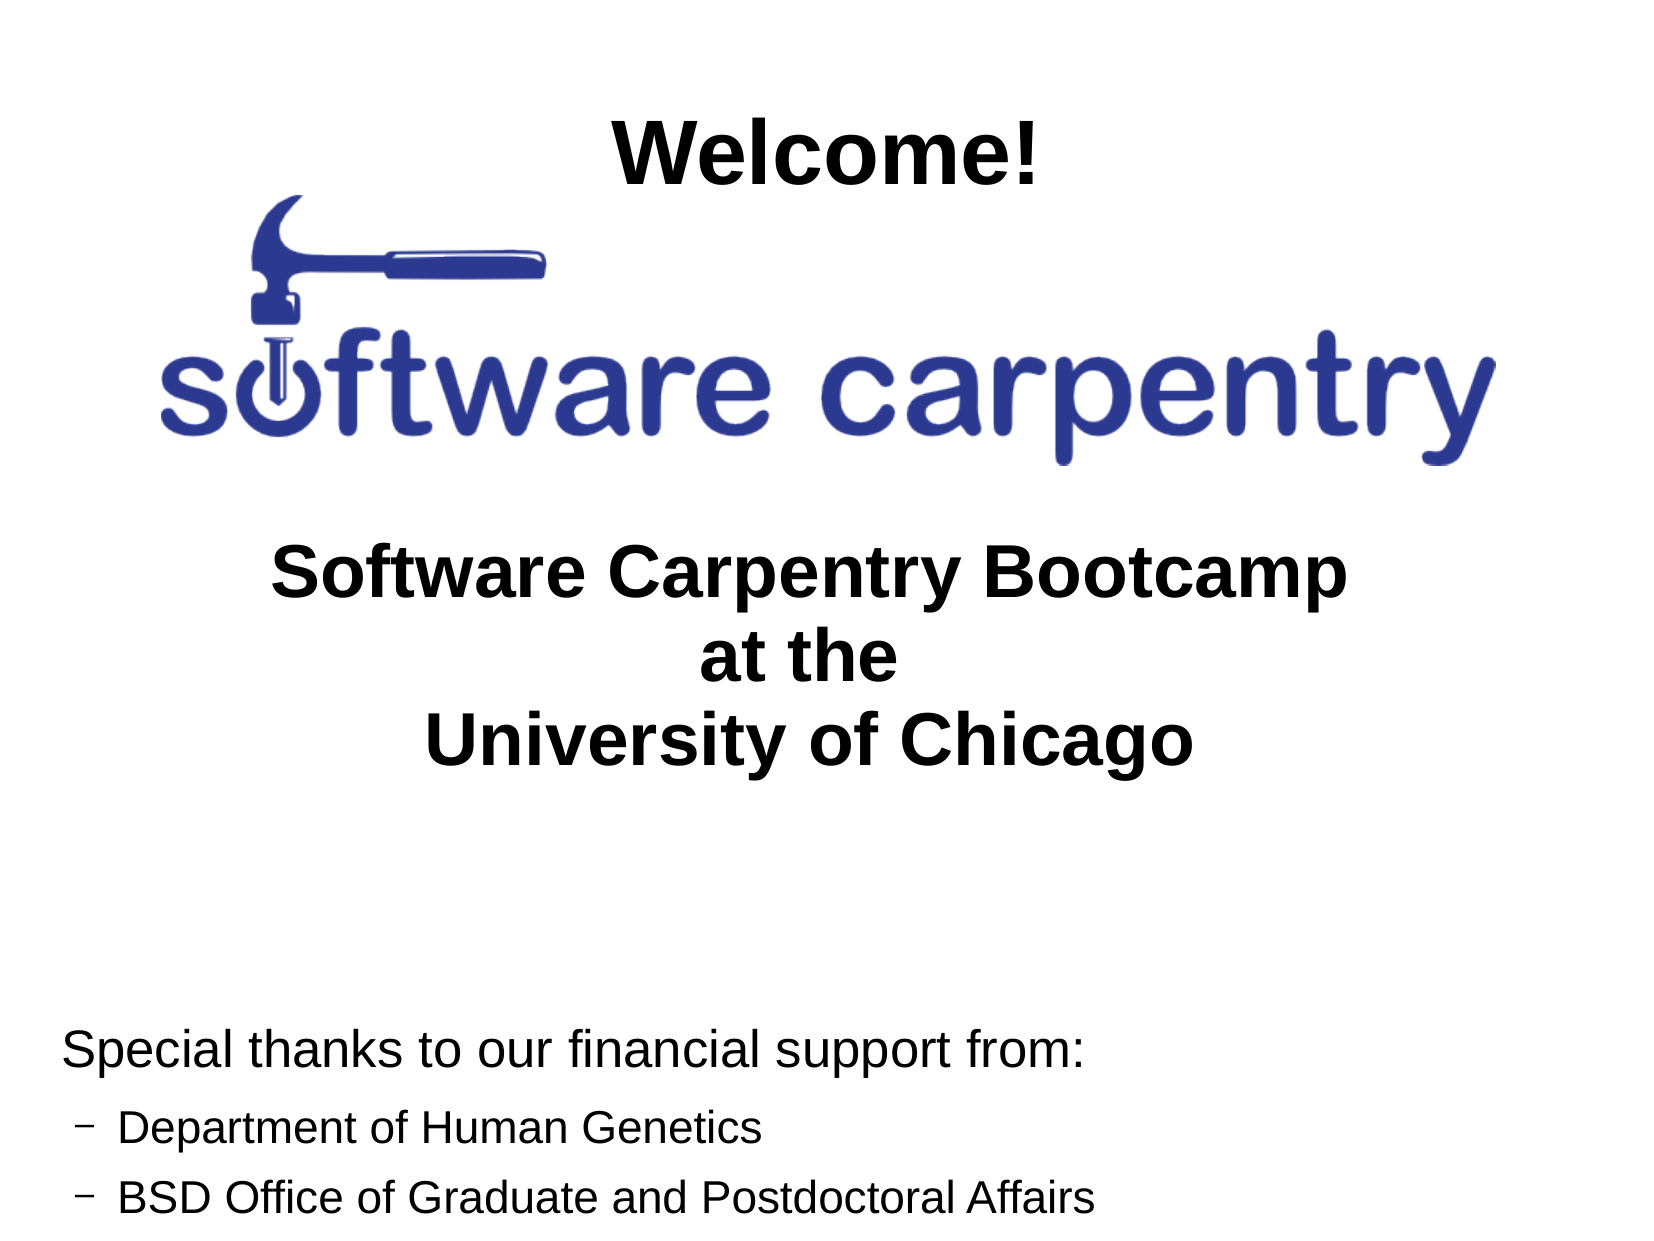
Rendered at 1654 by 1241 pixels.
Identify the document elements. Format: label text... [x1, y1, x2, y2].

picture [161, 195, 1496, 466]
subtitle Software Carpentry Bootcamp at the University of Chicago [82, 296, 1538, 1016]
list Special thanks to our financial support from: Department of Human Genetics BSD Office of Graduate and Postdoctoral Affairs [5, 1019, 1461, 1225]
title Welcome! [82, 49, 1571, 257]
